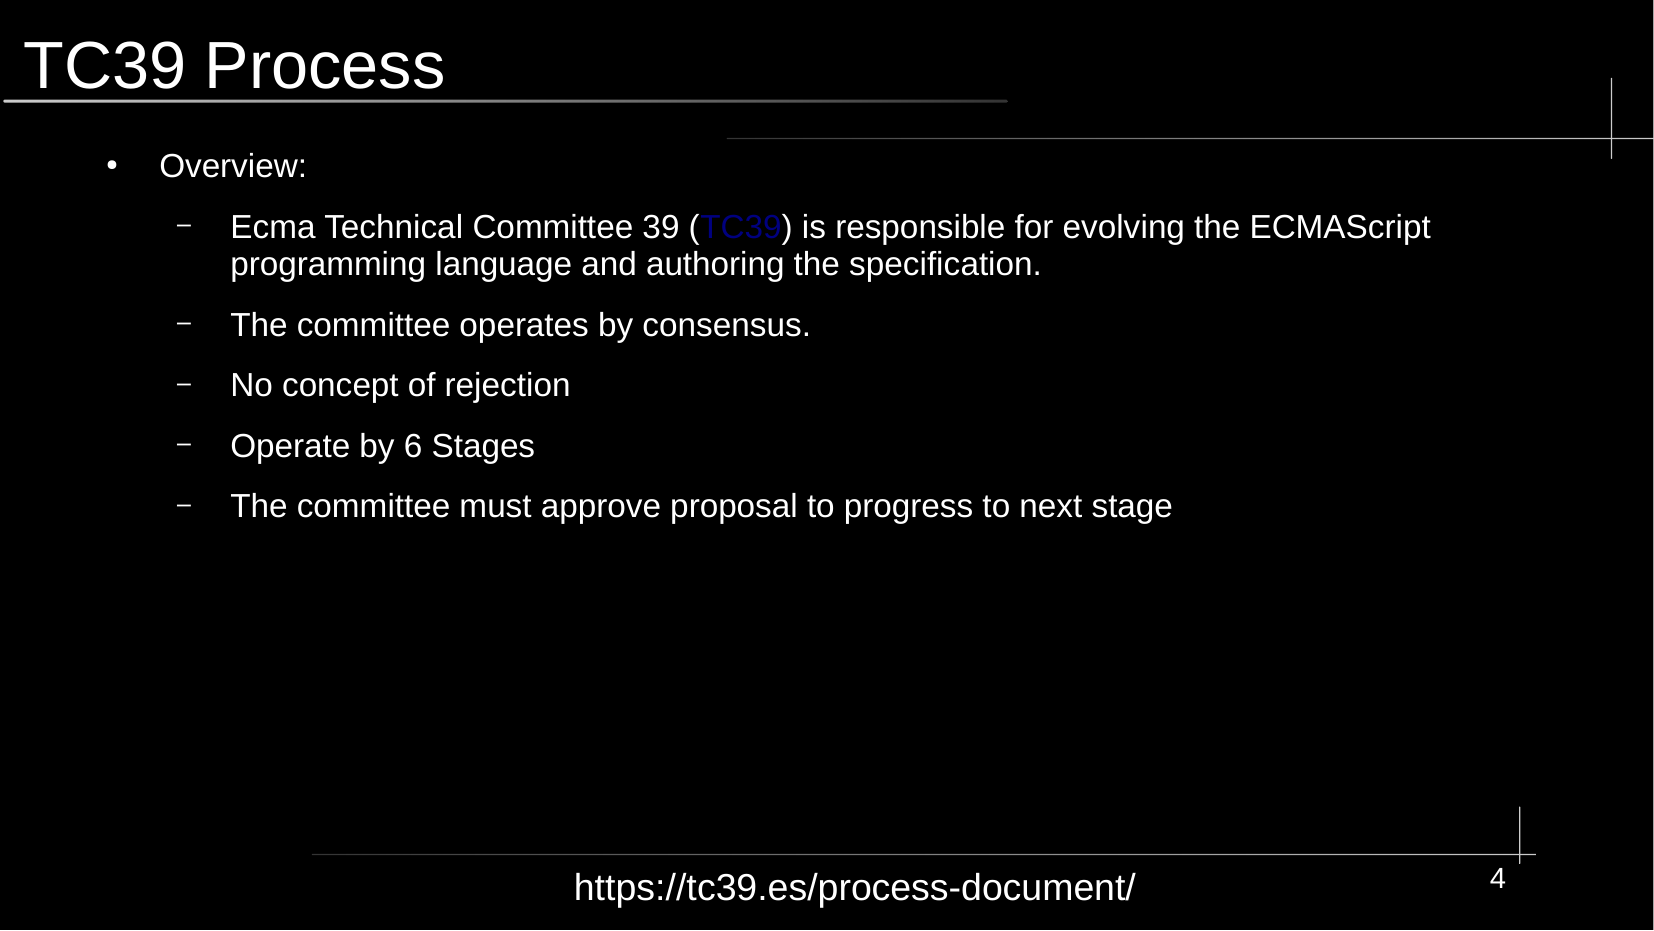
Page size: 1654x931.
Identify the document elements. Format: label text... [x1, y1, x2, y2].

title TC39 Process [23, 11, 1589, 119]
list Overview: Ecma Technical Committee 39 (TC39) is responsible for evolving the ECMAScript programming language and authoring the specification. The committee operates by consensus. No concept of rejection Operate by 6 Stages The committee must approve proposal to progress to next stage [88, 147, 1577, 688]
text_box https://tc39.es/process-document/ [559, 858, 1152, 916]
